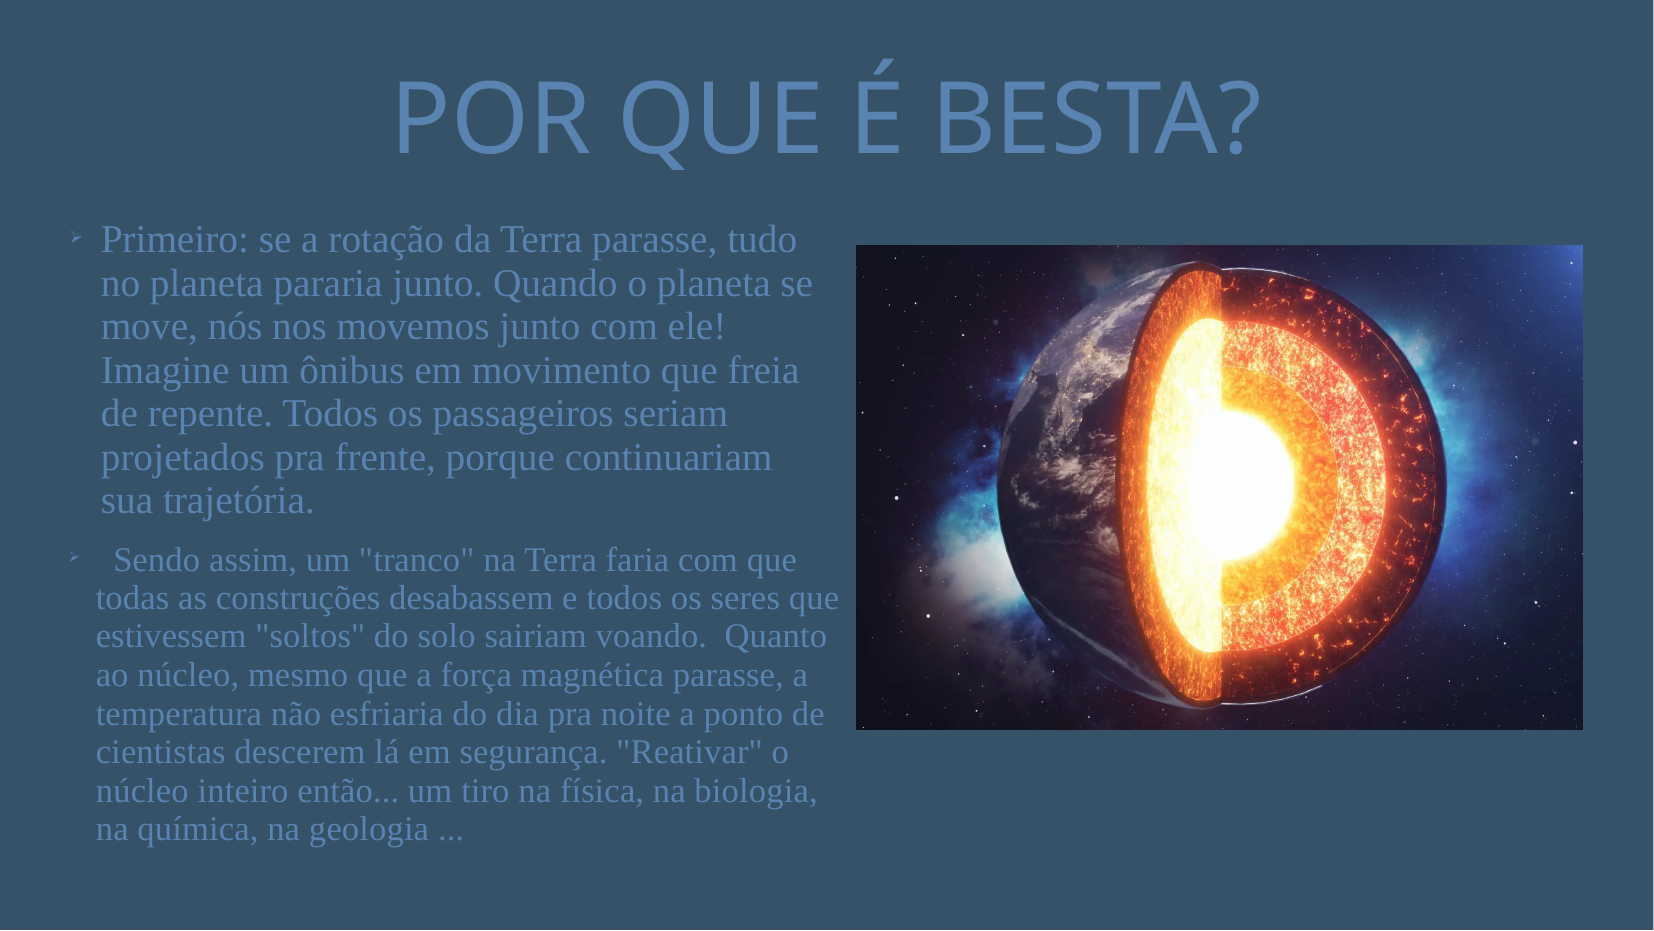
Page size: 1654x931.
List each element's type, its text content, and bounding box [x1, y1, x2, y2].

title POR QUE É BESTA? [82, 37, 1571, 193]
picture [856, 245, 1583, 730]
list Sendo assim, um "tranco" na Terra faria com que todas as construções desabassem e todos os seres que estivessem "soltos" do solo sairiam voando. Quanto ao núcleo, mesmo que a força magnética parasse, a temperatura não esfriaria do dia pra noite a ponto de cientistas descerem lá em segurança. "Reativar" o núcleo inteiro então... um tiro na física, na biologia, na química, na geologia ... [59, 540, 845, 857]
list Primeiro: se a rotação da Terra parasse, tudo no planeta pararia junto. Quando o planeta se move, nós nos movemos junto com ele! Imagine um ônibus em movimento que freia de repente. Todos os passageiros seriam projetados pra frente, porque continuariam sua trajetória. [59, 217, 822, 532]
